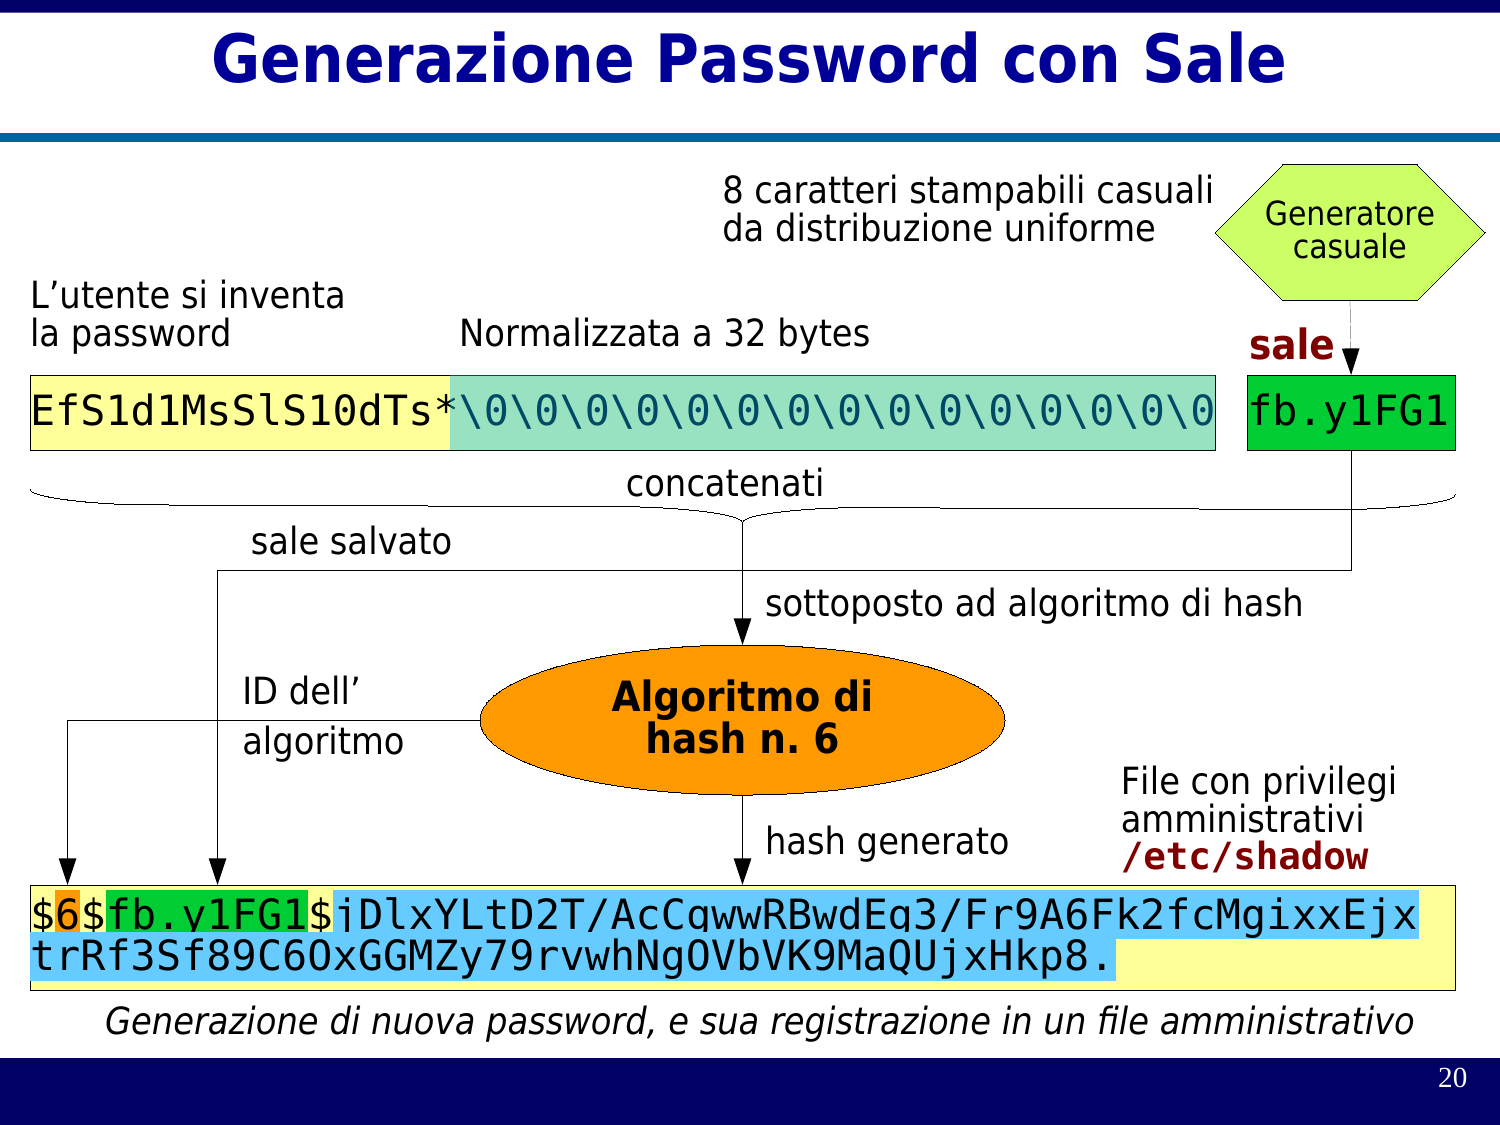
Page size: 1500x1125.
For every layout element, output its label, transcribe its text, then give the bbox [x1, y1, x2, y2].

text_box sale [1249, 326, 1336, 376]
text_box [450, 375, 1216, 451]
text_box 8 caratteri stampabili casuali da distribuzione uniforme [722, 174, 1216, 255]
title Generazione Password con Sale [30, 0, 1471, 126]
text_box $6$fb.y1FG1$jDlxYLtD2T/AcCgwwRBwdEg3/Fr9A6Fk2fcMgixxEjx trRf3Sf89C6OxGGMZy79rvwhNgOVbVK9MaQUjxHkp8. [30, 885, 1456, 991]
text_box File con privilegi amministrativi /etc/shadow [1120, 765, 1396, 884]
text_box concatenati [625, 466, 826, 511]
text_box hash generato [765, 825, 1011, 869]
text_box sottoposto ad algoritmo di hash [765, 586, 1305, 631]
text_box EfS1d1MsSlS10dTs*\0\0\0\0\0\0\0\0\0\0\0\0\0\0\0 [30, 375, 450, 451]
text_box fb.y1FG1 [1247, 375, 1456, 451]
text_box L’utente si inventa la password [30, 279, 347, 361]
text_box Algoritmo di hash n. 6 [480, 645, 1006, 796]
text_box Generatore casuale [1216, 164, 1486, 301]
text_box ID dell’ algoritmo [242, 675, 406, 769]
text_box Normalizzata a 32 bytes [459, 316, 871, 361]
text_box sale salvato [250, 525, 453, 569]
text_box Generazione di nuova password, e sua registrazione in un file amministrativo [105, 1005, 1417, 1049]
